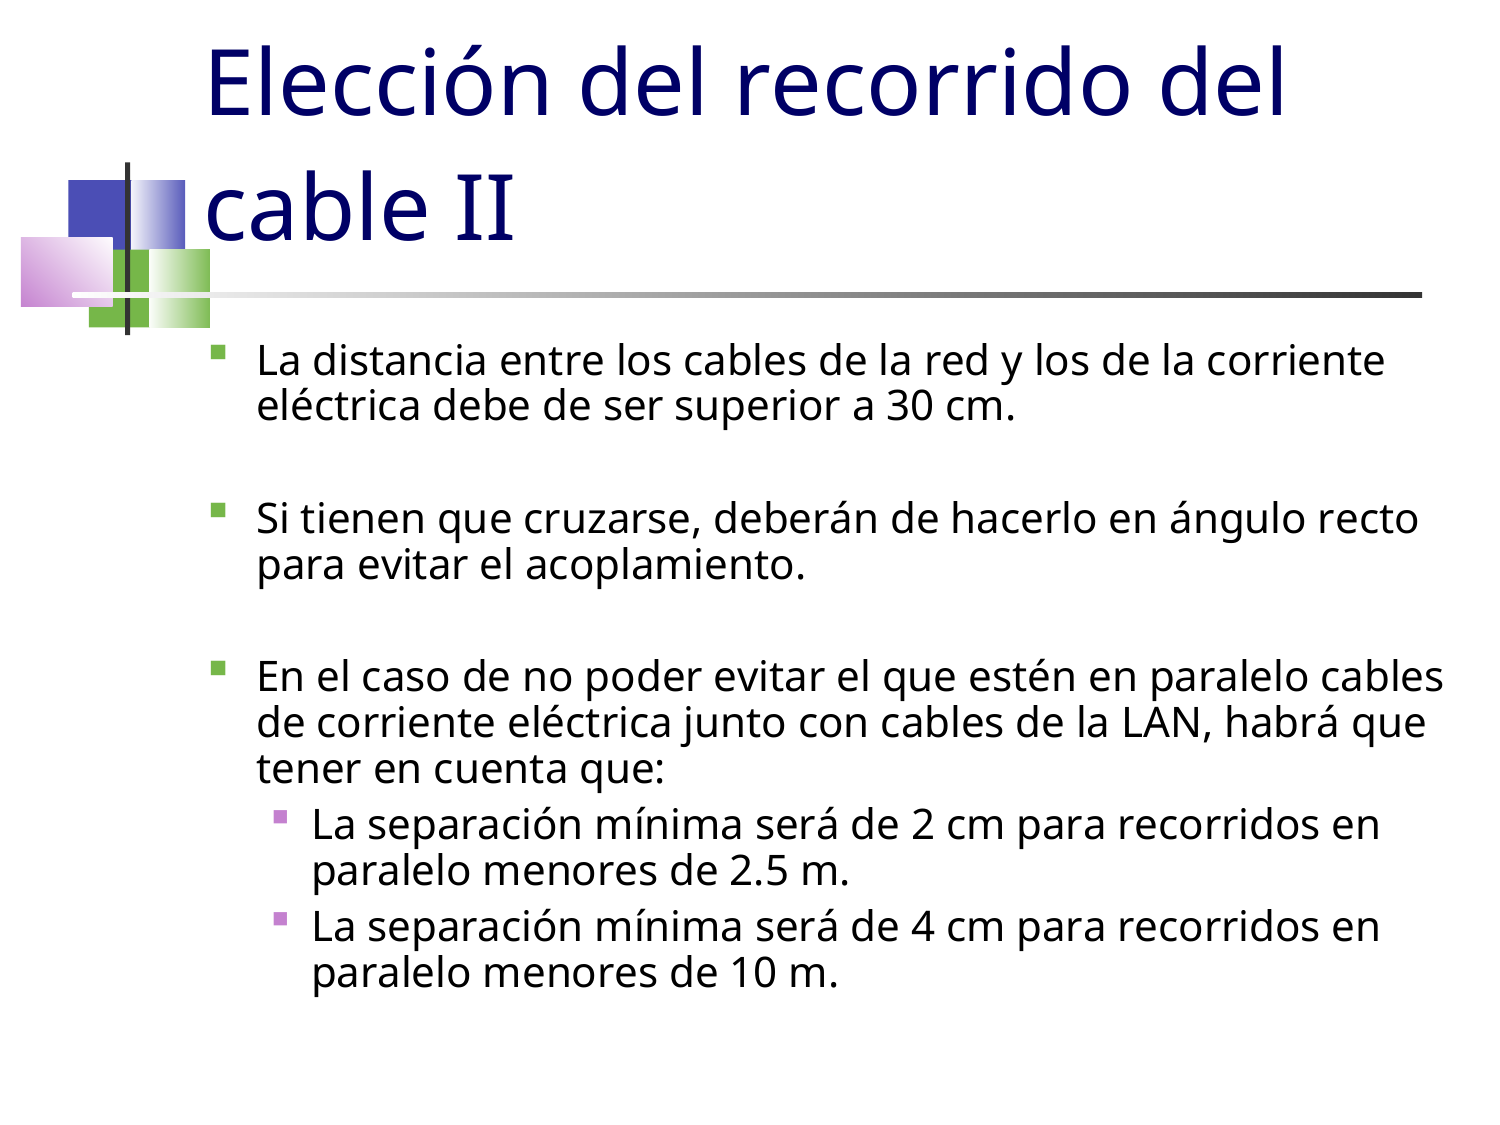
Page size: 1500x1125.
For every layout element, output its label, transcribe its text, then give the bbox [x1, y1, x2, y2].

list La distancia entre los cables de la red y los de la corriente eléctrica debe de ser superior a 30 cm. Si tienen que cruzarse, deberán de hacerlo en ángulo recto para evitar el acoplamiento. En el caso de no poder evitar el que estén en paralelo cables de corriente eléctrica junto con cables de la LAN, habrá que tener en cuenta que: La separación mínima será de 2 cm para recorridos en paralelo menores de 2.5 m. La separación mínima será de 4 cm para recorridos en paralelo menores de 10 m. [193, 331, 1469, 1007]
title Elección del recorrido del cable II [188, 35, 1468, 276]
